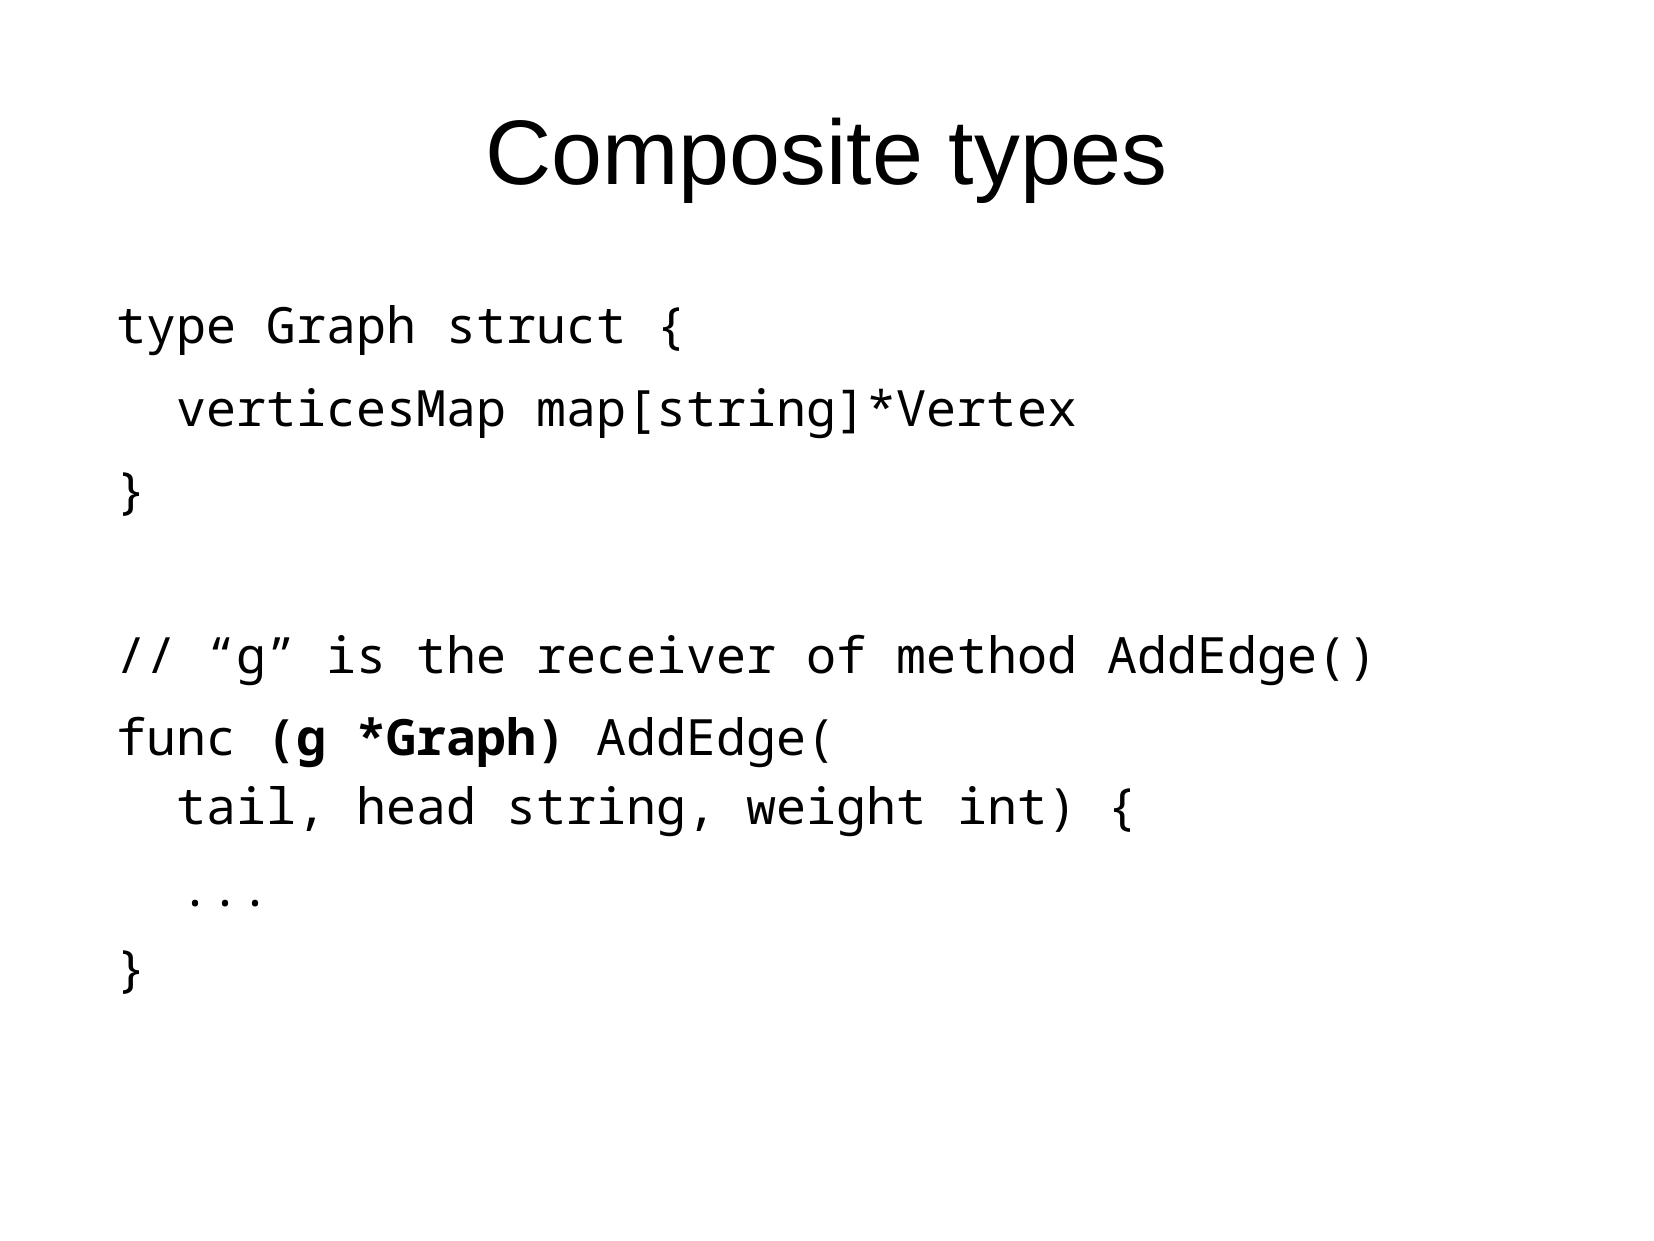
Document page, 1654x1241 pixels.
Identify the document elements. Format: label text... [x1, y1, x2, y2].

list type Graph struct { verticesMap map[string]*Vertex } // “g” is the receiver of method AddEdge() func (g *Graph) AddEdge( tail, head string, weight int) { ... } [82, 290, 1571, 1010]
title Composite types [82, 49, 1571, 257]
